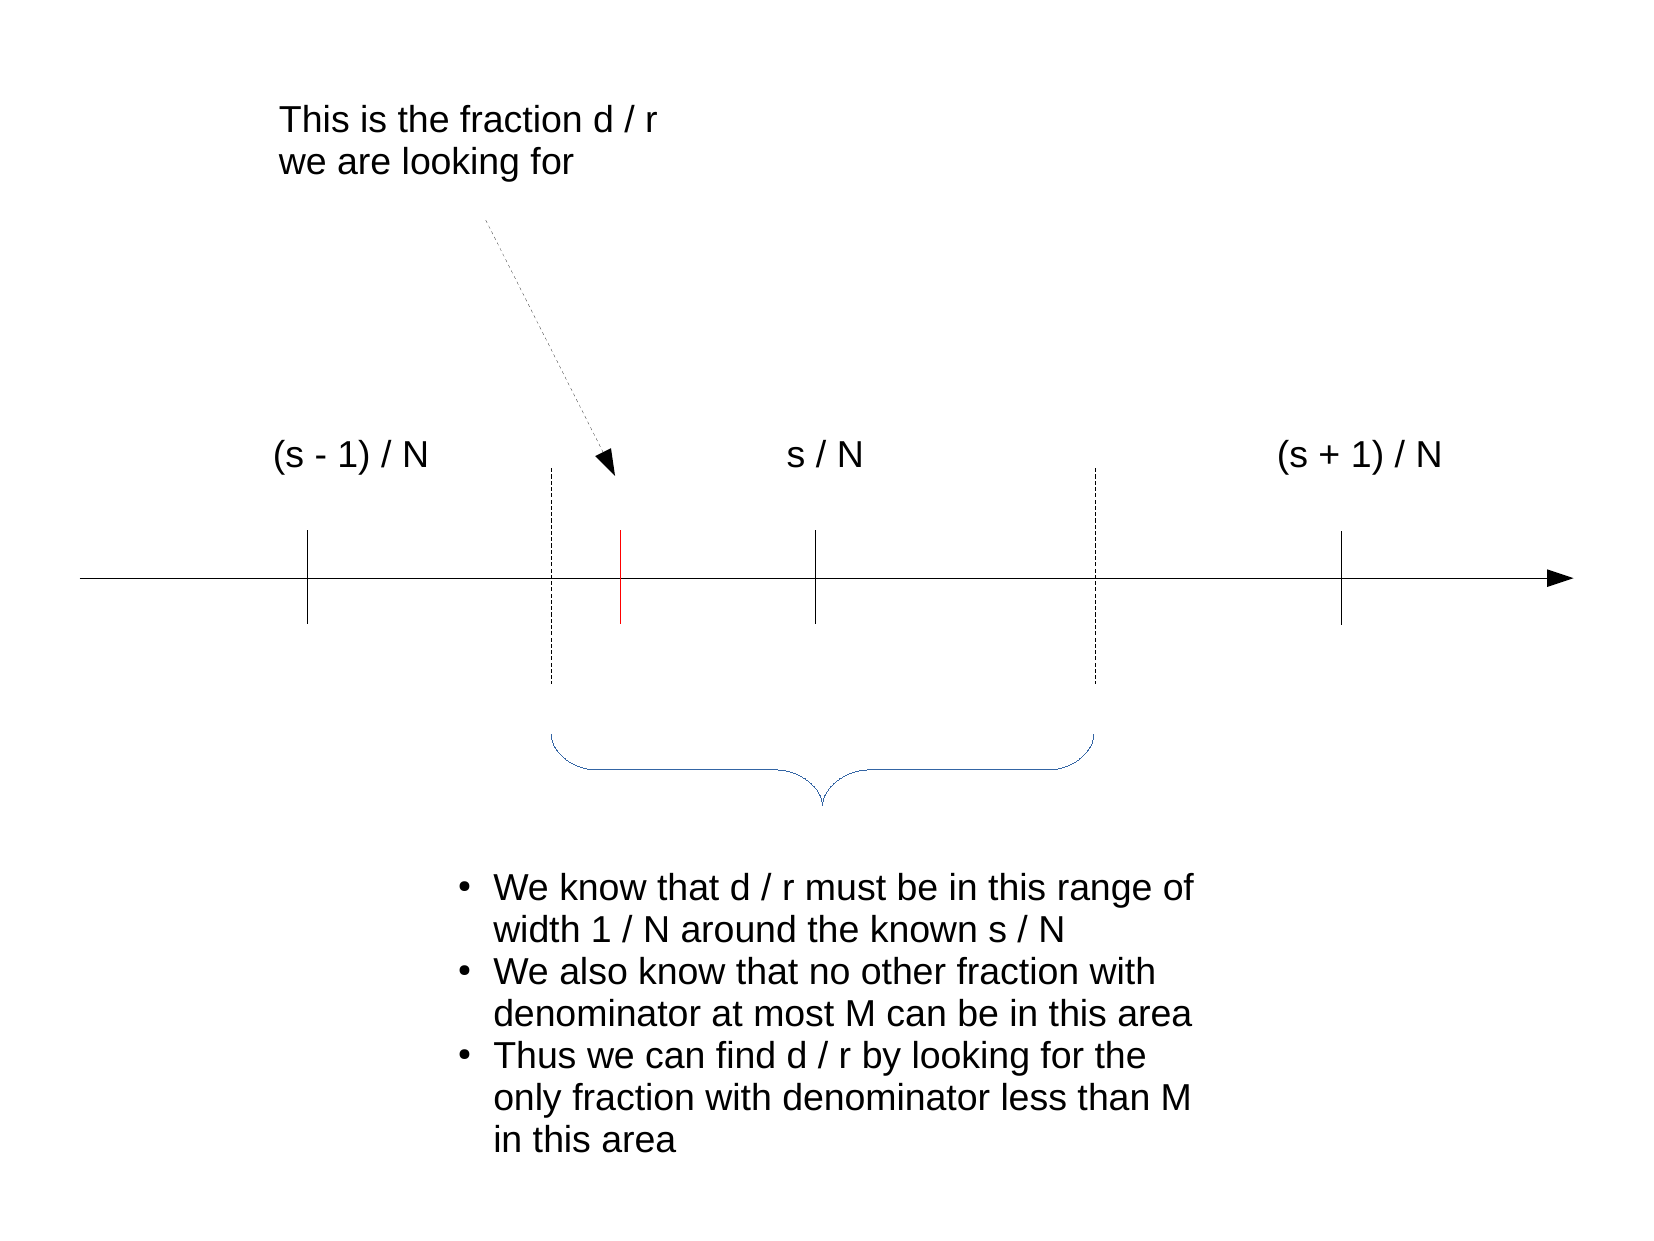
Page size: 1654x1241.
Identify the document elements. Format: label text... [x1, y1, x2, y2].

text_box This is the fraction d / r we are looking for [264, 90, 704, 190]
text_box We know that d / r must be in this range of width 1 / N around the known s / N We also know that no other fraction with denominator at most M can be in this area Thus we can find d / r by looking for the only fraction with denominator less than M in this area [443, 859, 1225, 1211]
text_box (s + 1) / N [1262, 426, 1458, 484]
text_box (s - 1) / N [258, 426, 445, 484]
text_box s / N [771, 426, 879, 484]
